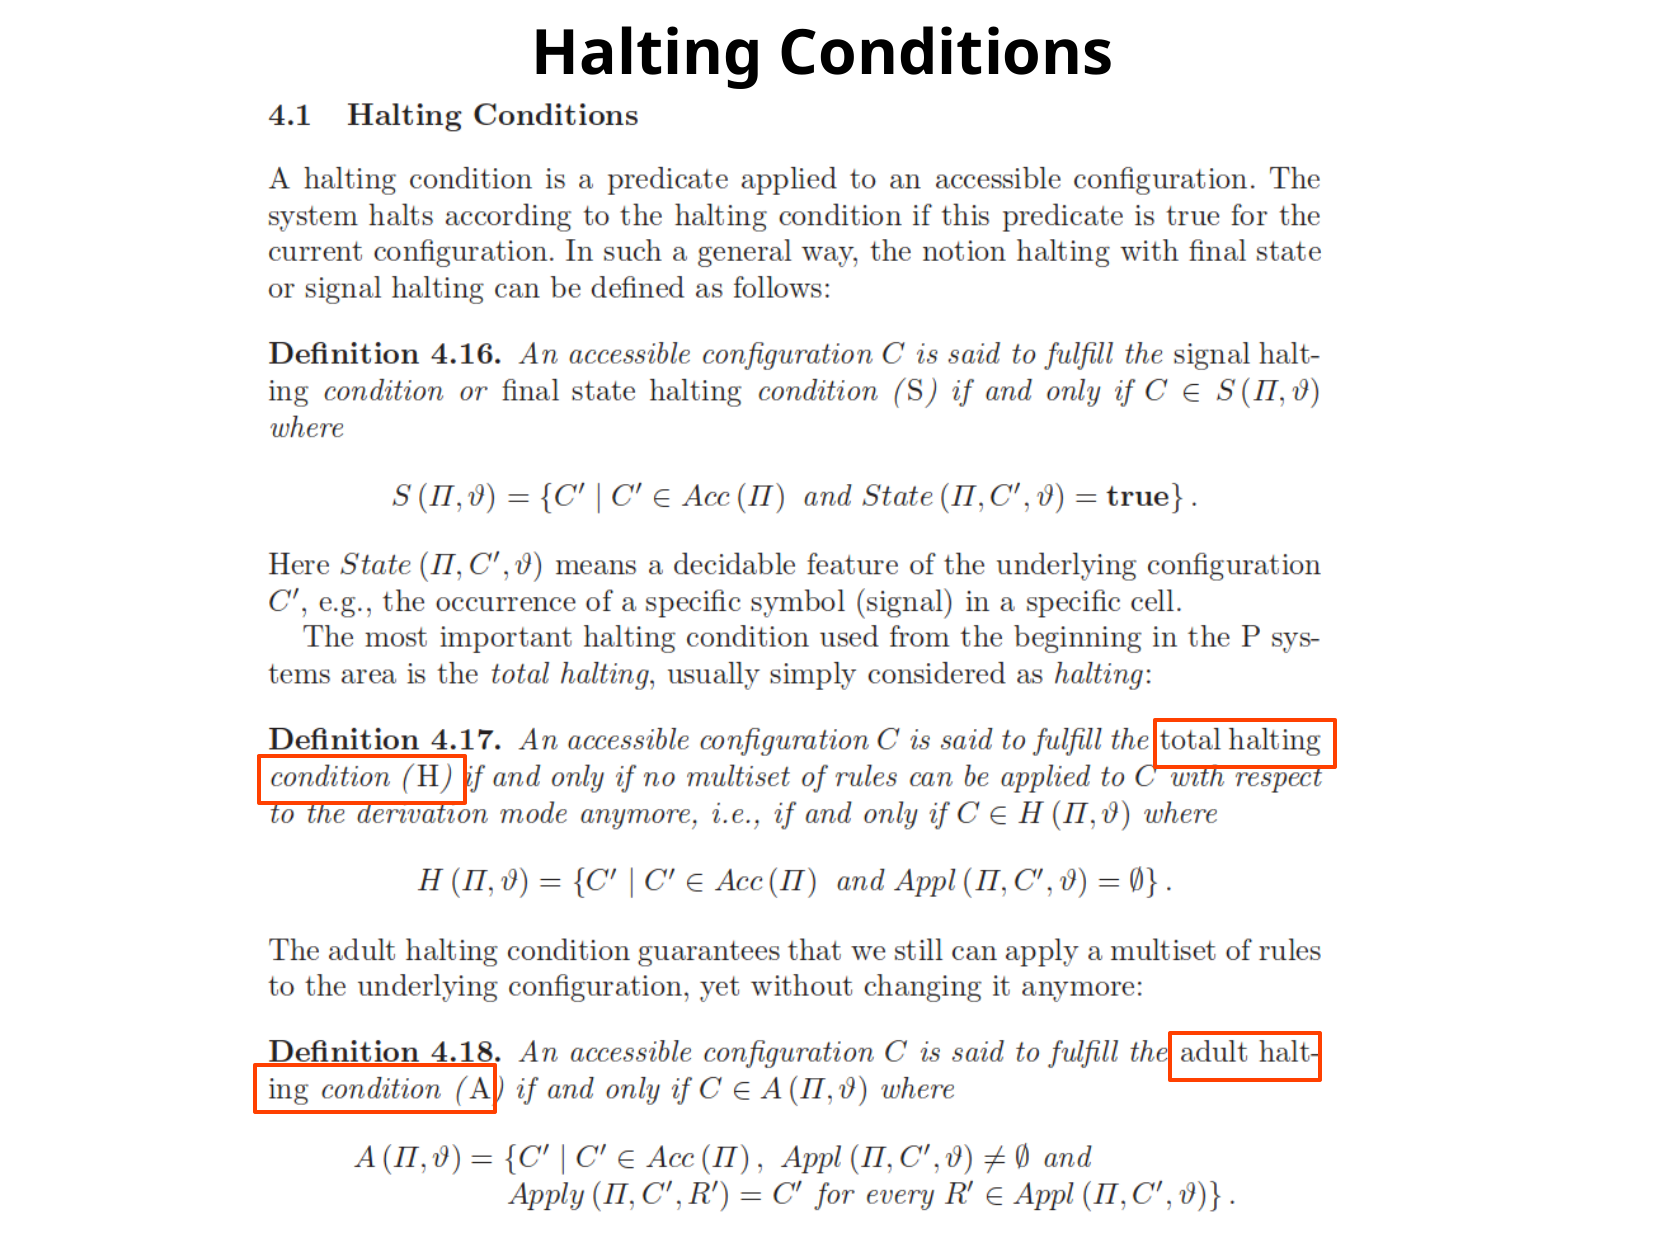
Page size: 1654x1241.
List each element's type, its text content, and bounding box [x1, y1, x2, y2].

picture [258, 101, 1420, 1241]
picture [261, 758, 463, 801]
text_box Halting Conditions [170, 0, 1476, 98]
picture [258, 1067, 493, 1110]
